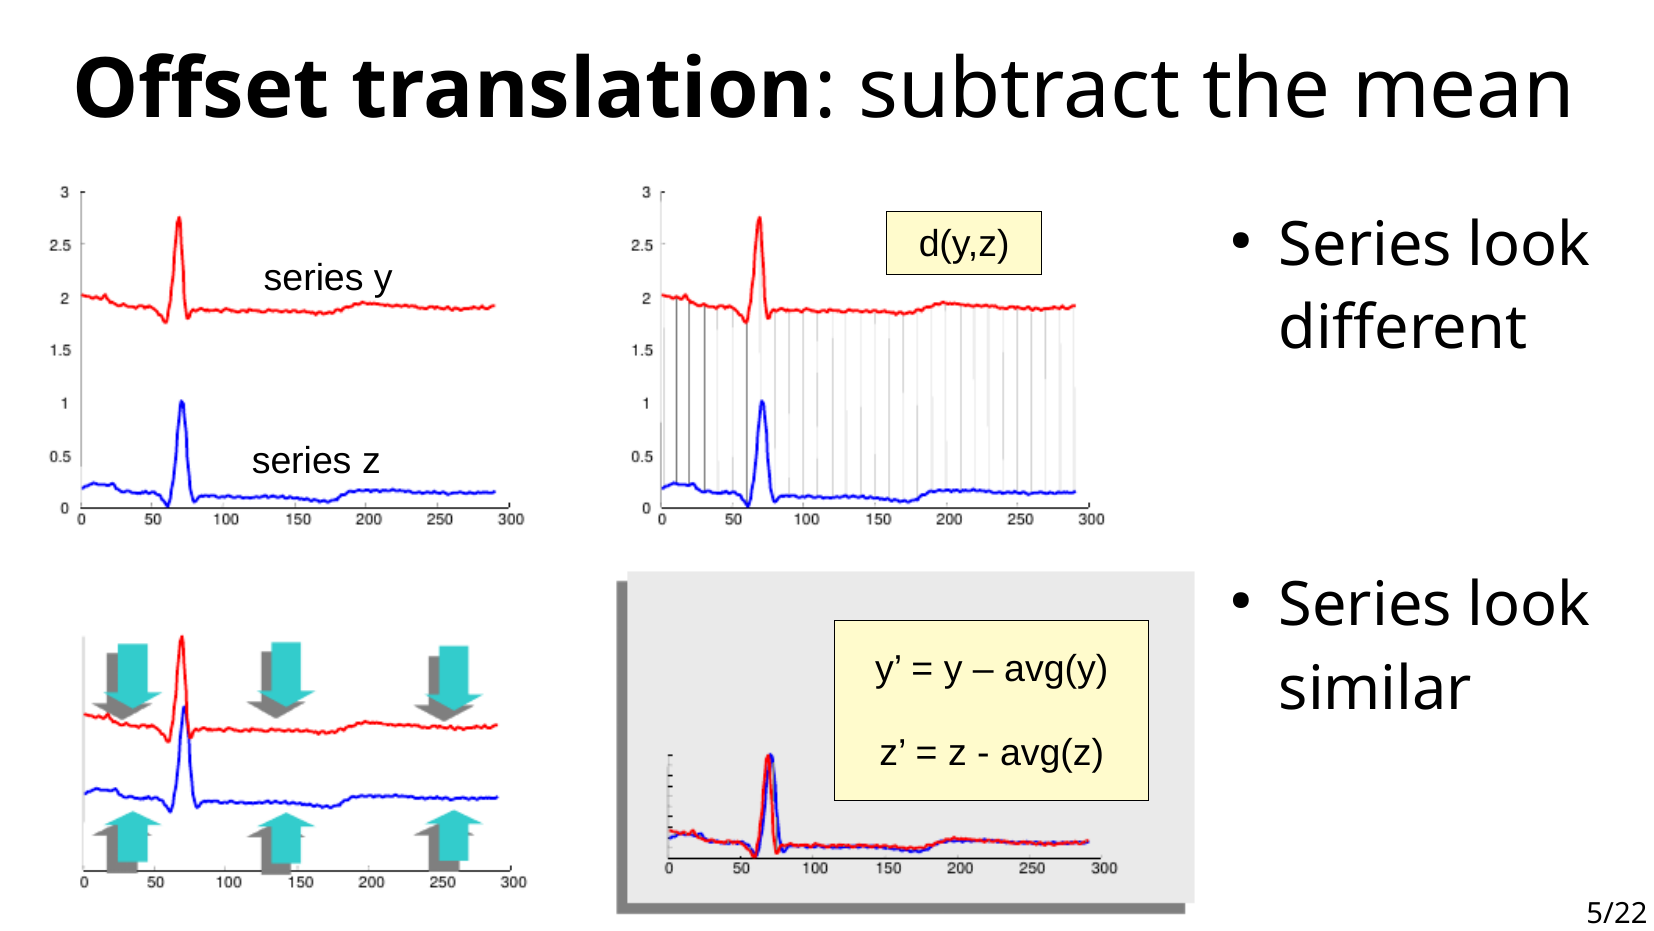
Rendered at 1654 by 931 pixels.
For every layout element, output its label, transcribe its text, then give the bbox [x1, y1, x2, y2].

list Series look similar [1213, 560, 1626, 729]
text_box series z [237, 431, 396, 489]
title Offset translation: subtract the mean [0, 19, 1650, 151]
text_box d(y,z) [886, 211, 1042, 275]
text_box series y [248, 248, 408, 306]
picture [15, 154, 1198, 919]
text_box y’ = y – avg(y) z’ = z - avg(z) [834, 620, 1149, 801]
list Series look different [1213, 199, 1626, 368]
